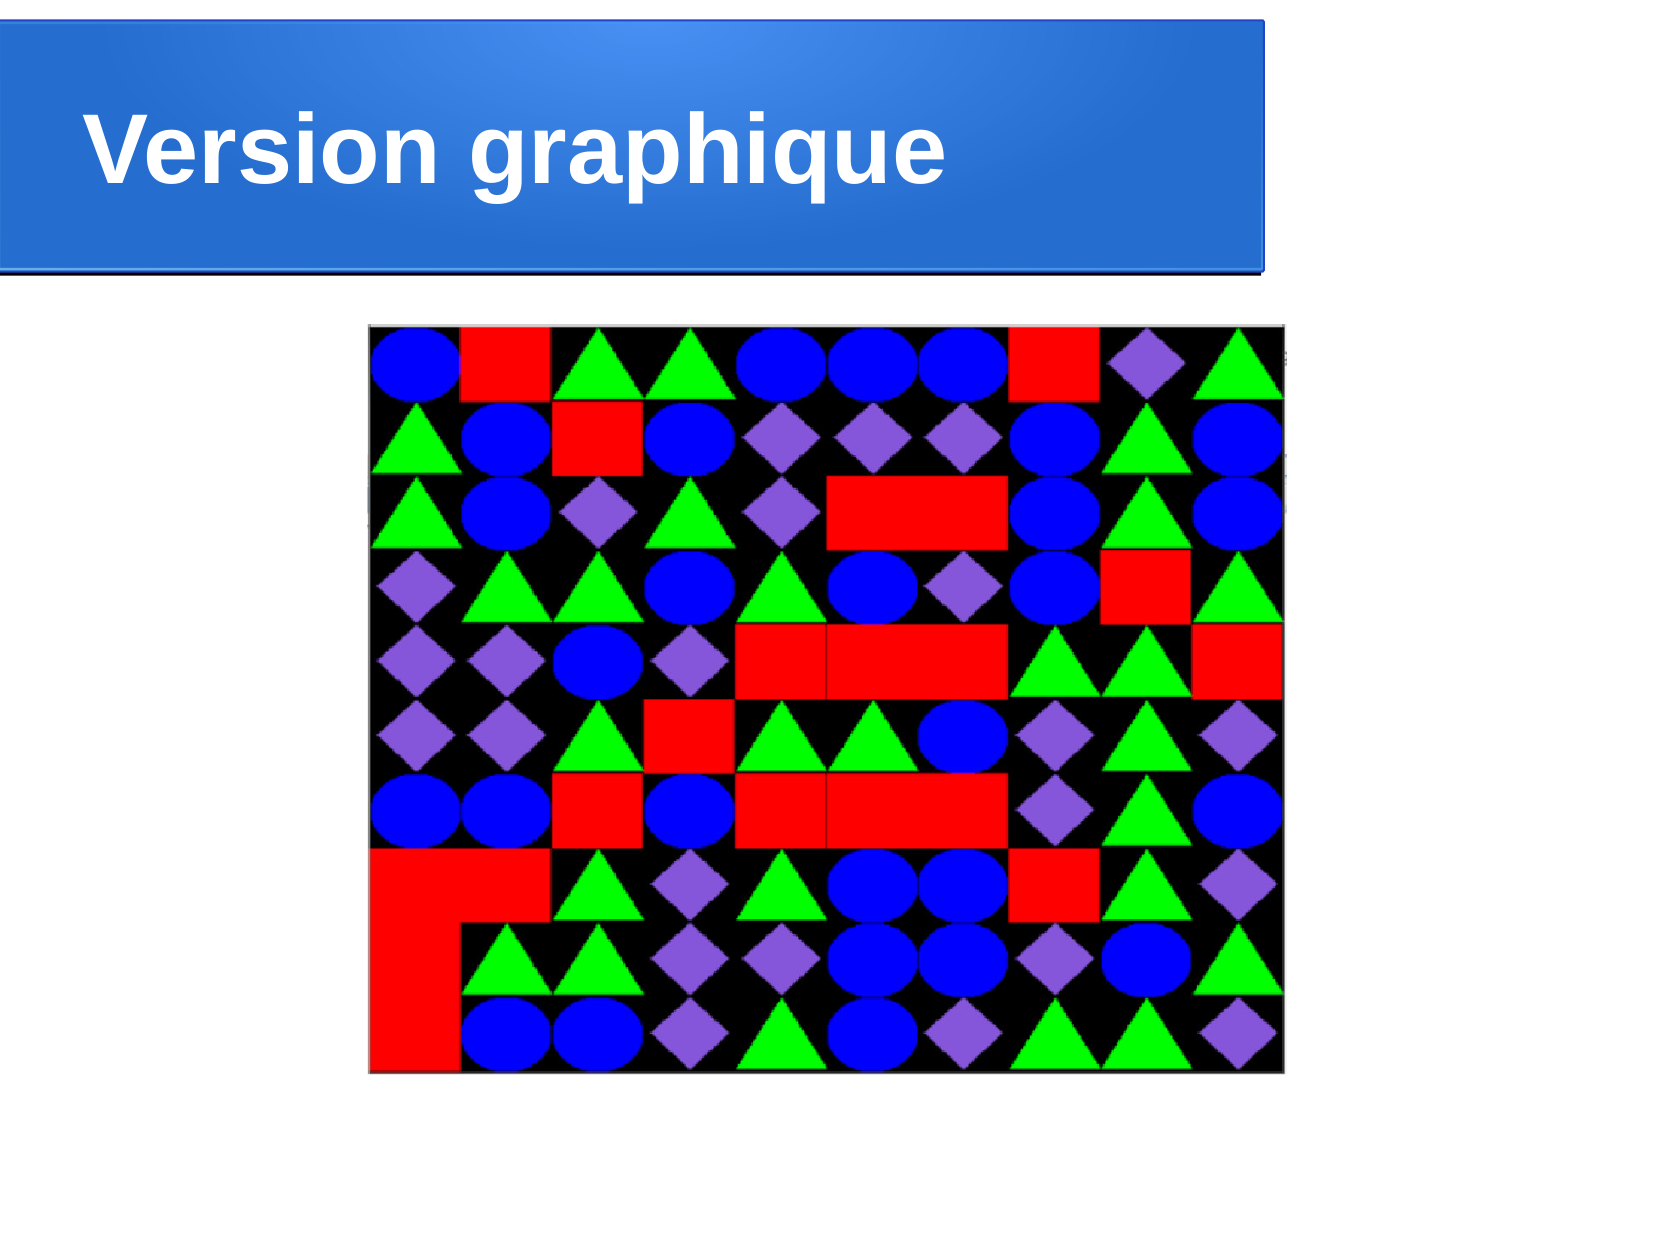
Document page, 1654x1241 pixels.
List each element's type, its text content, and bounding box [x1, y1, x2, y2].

title Version graphique [82, 47, 1235, 252]
picture [367, 324, 1287, 1075]
